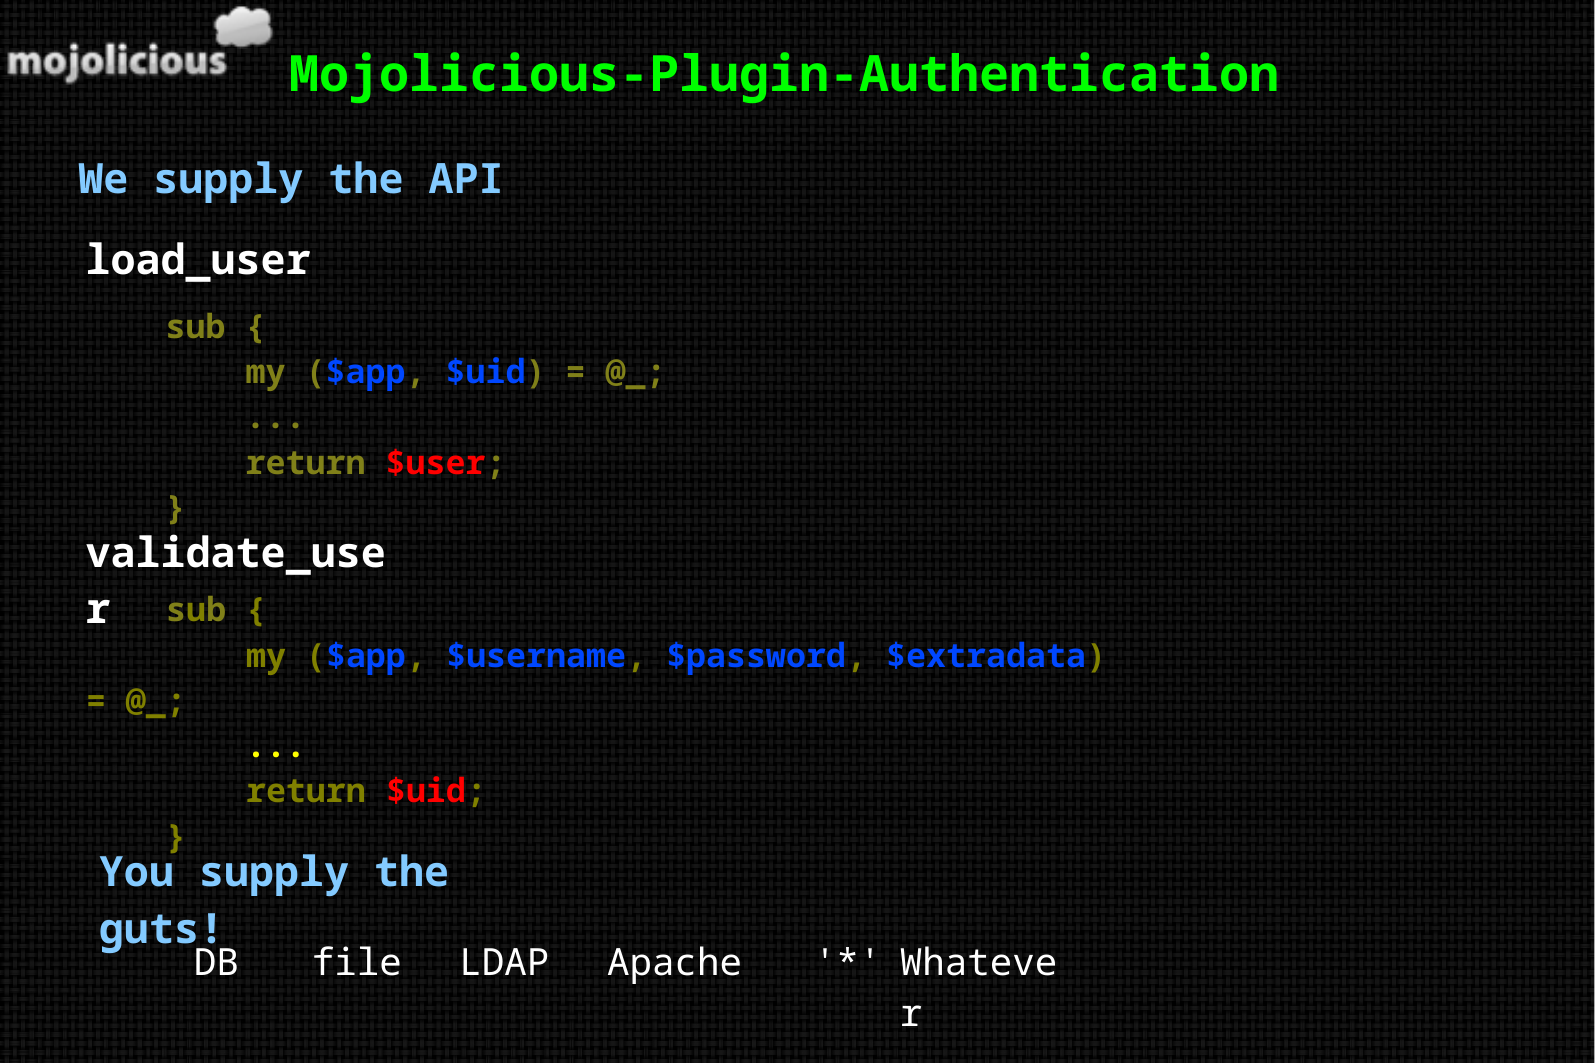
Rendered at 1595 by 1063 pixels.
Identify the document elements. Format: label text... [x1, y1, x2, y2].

text_box Apache [592, 928, 798, 988]
text_box Whatever [885, 928, 1079, 988]
text_box validate_user [70, 514, 423, 579]
text_box sub { my ($app, $username, $password, $extradata) = @_; ... return $uid; } [71, 579, 1147, 840]
text_box DB [178, 928, 297, 988]
text_box Mojolicious-Plugin-Authentication [274, 30, 1320, 104]
text_box file [297, 928, 445, 988]
text_box DB [178, 930, 189, 938]
text_box We supply the API [63, 141, 508, 206]
text_box load_user [70, 222, 331, 287]
picture [0, 0, 1595, 1063]
text_box LDAP [445, 928, 592, 988]
text_box sub { my ($app, $uid) = @_; ... return $user; } [70, 295, 630, 505]
text_box '*' [798, 928, 885, 988]
text_box You supply the guts! [84, 834, 601, 899]
